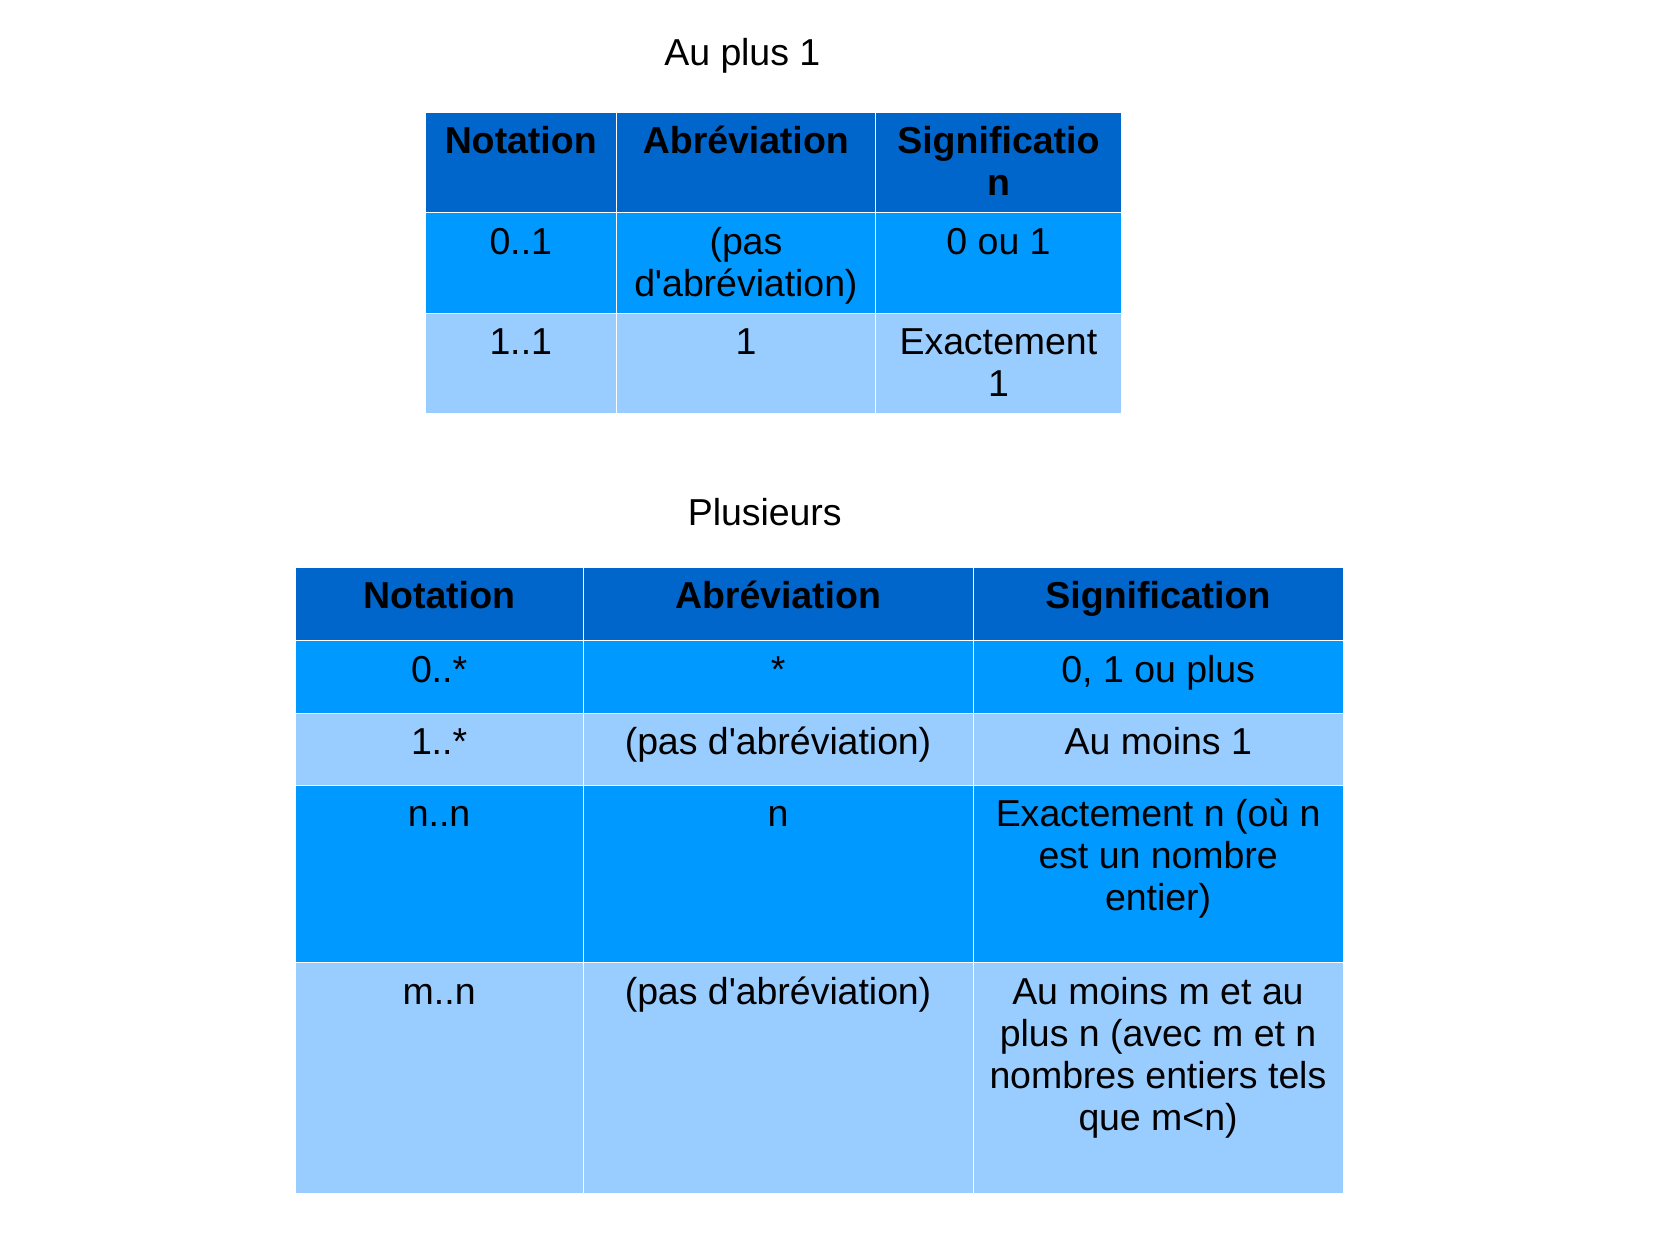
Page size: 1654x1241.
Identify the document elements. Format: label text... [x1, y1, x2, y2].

table_cell (pas d'abréviation) [584, 963, 973, 1193]
table_header Notation [426, 113, 616, 212]
table_cell 0, 1 ou plus [974, 641, 1343, 713]
table_cell Exactement n (où n est un nombre entier) [974, 786, 1343, 962]
table_cell Au moins 1 [974, 714, 1343, 785]
table_cell 1 [617, 314, 875, 413]
table_header Notation [296, 568, 583, 640]
table_cell (pas d'abréviation) [584, 714, 973, 785]
table_cell 0 ou 1 [876, 213, 1121, 313]
table_cell (pas d'abréviation) [617, 213, 875, 313]
table_header Signification [974, 568, 1343, 640]
table_cell * [584, 641, 973, 713]
table_cell Exactement 1 [876, 314, 1121, 413]
table_header Abréviation [617, 113, 875, 212]
table_cell 1..* [296, 714, 583, 785]
table_cell n..n [296, 786, 583, 962]
text_box Plusieurs [673, 484, 857, 542]
table_cell 1..1 [426, 314, 616, 413]
table_cell 0..* [296, 641, 583, 713]
table_cell m..n [296, 963, 583, 1193]
table_header Signification [876, 113, 1121, 212]
table_header Abréviation [584, 568, 973, 640]
table_cell n [584, 786, 973, 962]
table_cell Au moins m et au plus n (avec m et n nombres entiers tels que m<n) [974, 963, 1343, 1193]
text_box Au plus 1 [649, 23, 846, 81]
table_cell 0..1 [426, 213, 616, 313]
